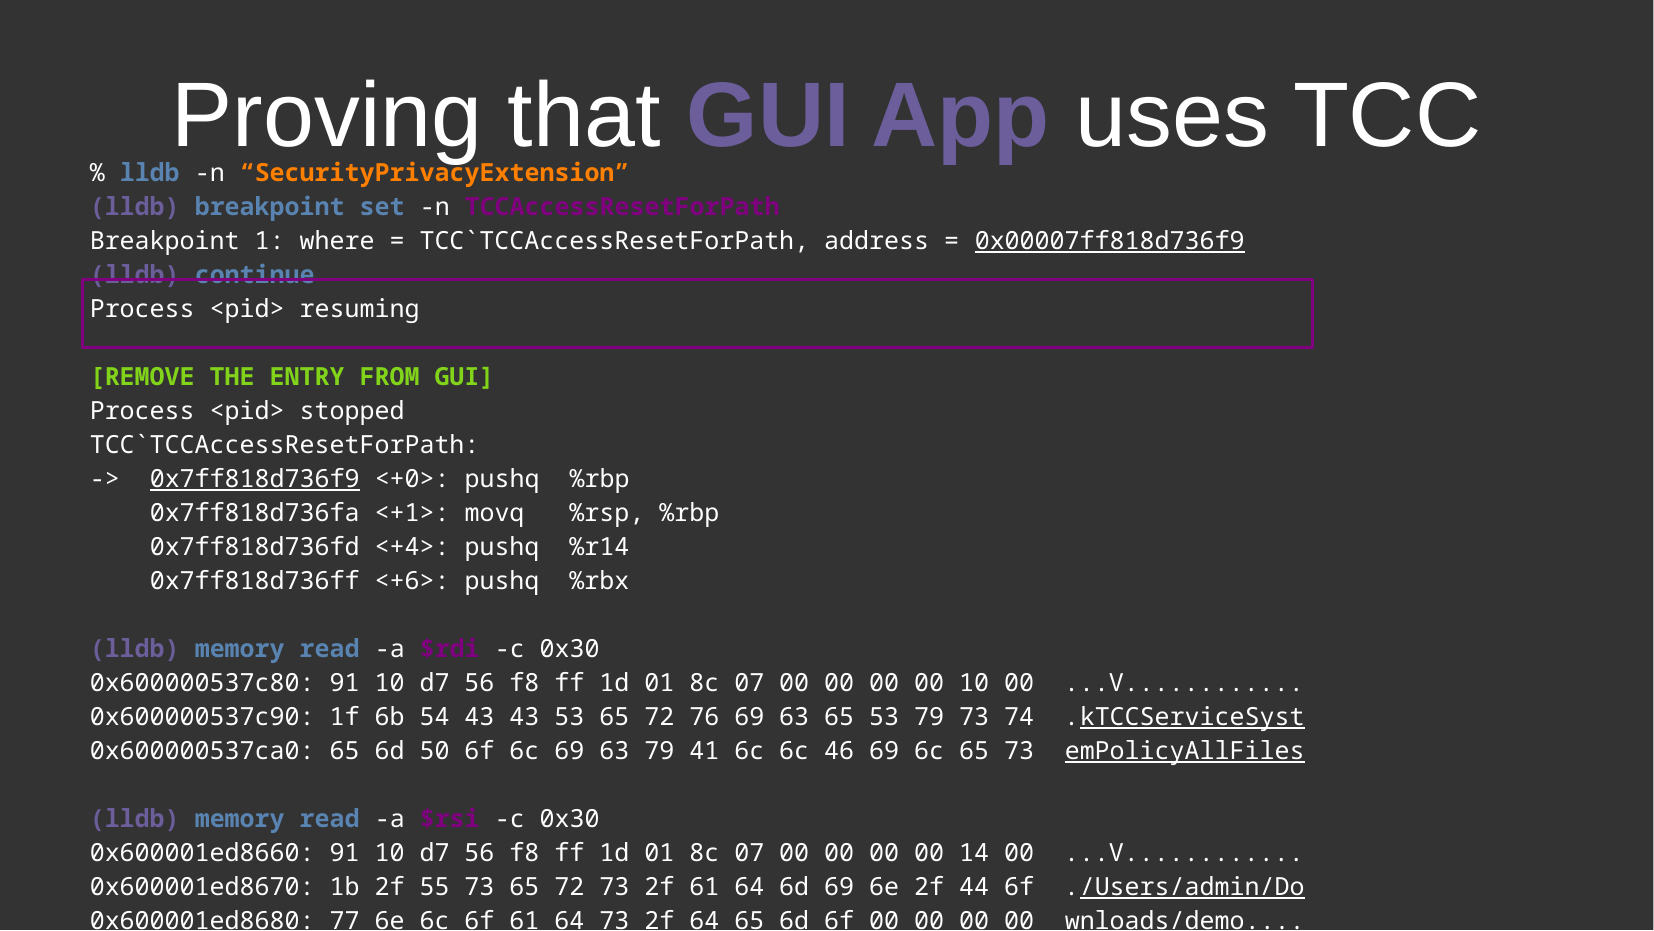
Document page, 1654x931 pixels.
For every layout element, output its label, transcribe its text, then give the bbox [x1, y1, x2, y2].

text_box [82, 279, 1313, 348]
title Proving that GUI App uses TCC [82, 37, 1571, 153]
text_box % lldb -n “SecurityPrivacyExtension” (lldb) breakpoint set -n TCCAccessResetForPath Breakpoint 1: where = TCC`TCCAccessResetForPath, address = 0x00007ff818d736f9 (lldb) continue Process <pid> resuming [REMOVE THE ENTRY FROM GUI] Process <pid> stopped TCC`TCCAccessResetForPath: -> 0x7ff818d736f9 <+0>: pushq %rbp 0x7ff818d736fa <+1>: movq %rsp, %rbp 0x7ff818d736fd <+4>: pushq %r14 0x7ff818d736ff <+6>: pushq %rbx (lldb) memory read -a $rdi -c 0x30 0x600000537c80: 91 10 d7 56 f8 ff 1d 01 8c 07 00 00 00 00 10 00 ...V............ 0x600000537c90: 1f 6b 54 43 43 53 65 72 76 69 63 65 53 79 73 74 .kTCCServiceSyst 0x600000537ca0: 65 6d 50 6f 6c 69 63 79 41 6c 6c 46 69 6c 65 73 emPolicyAllFiles (lldb) memory read -a $rsi -c 0x30 0x600001ed8660: 91 10 d7 56 f8 ff 1d 01 8c 07 00 00 00 00 14 00 ...V............ 0x600001ed8670: 1b 2f 55 73 65 72 73 2f 61 64 6d 69 6e 2f 44 6f ./Users/admin/Do 0x600001ed8680: 77 6e 6c 6f 61 64 73 2f 64 65 6d 6f 00 00 00 00 wnloads/demo.... [75, 153, 1613, 931]
